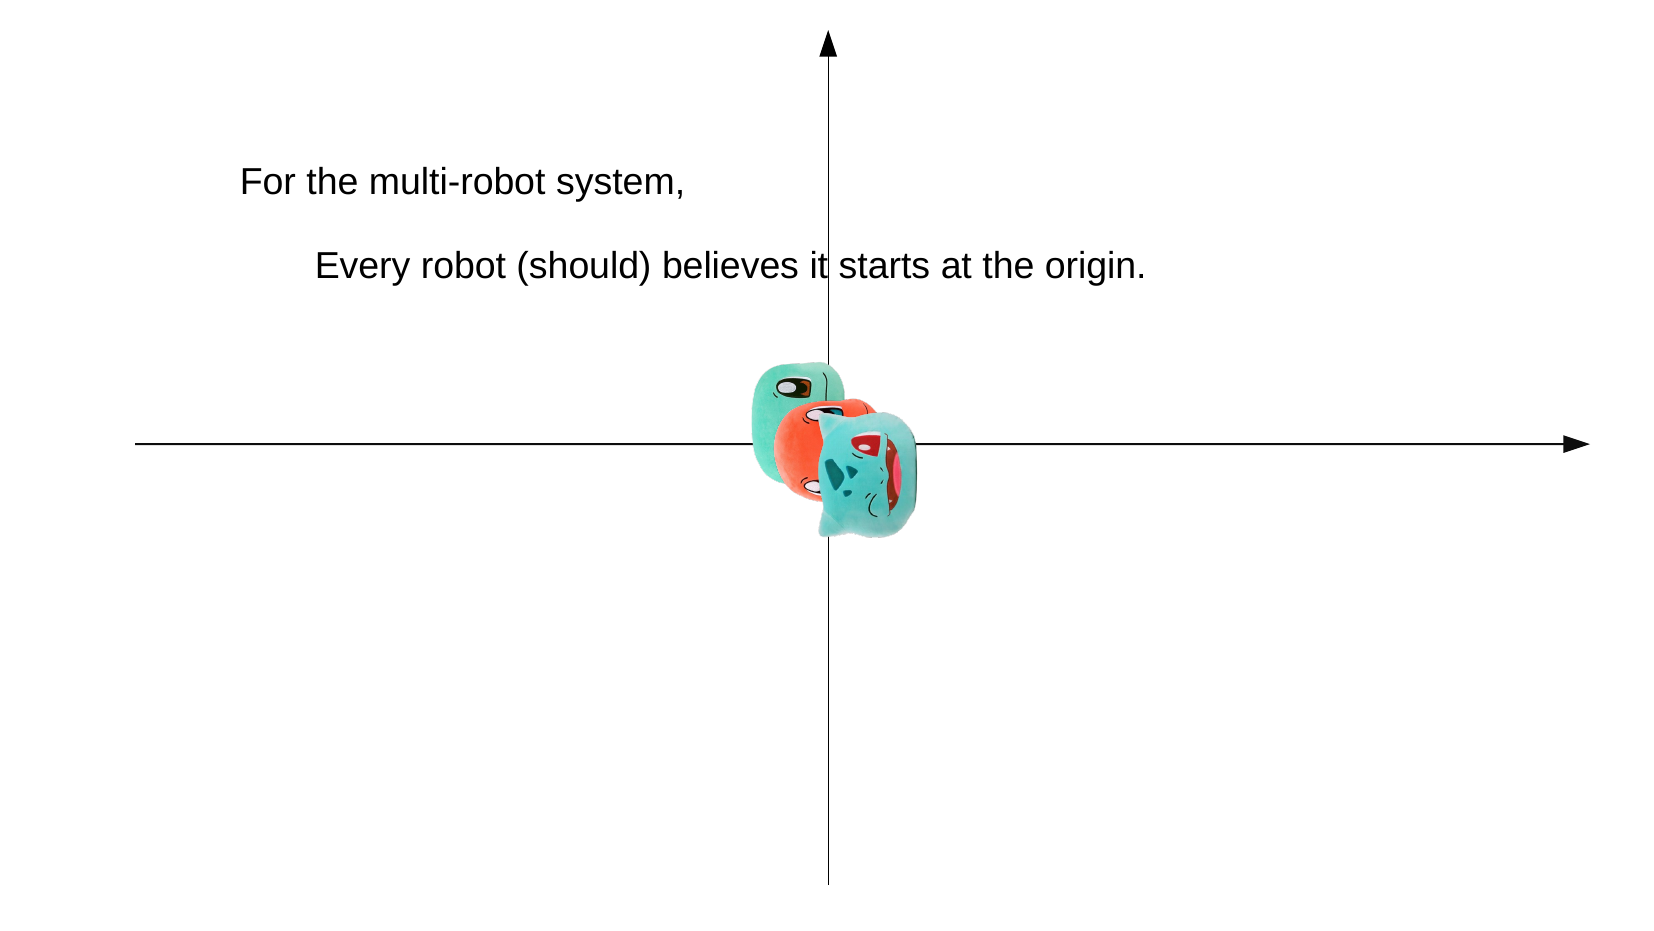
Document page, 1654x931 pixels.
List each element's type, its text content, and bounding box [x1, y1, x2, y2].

picture [718, 344, 946, 559]
text_box For the multi-robot system, Every robot (should) believes it starts at the origin. [225, 153, 1173, 294]
